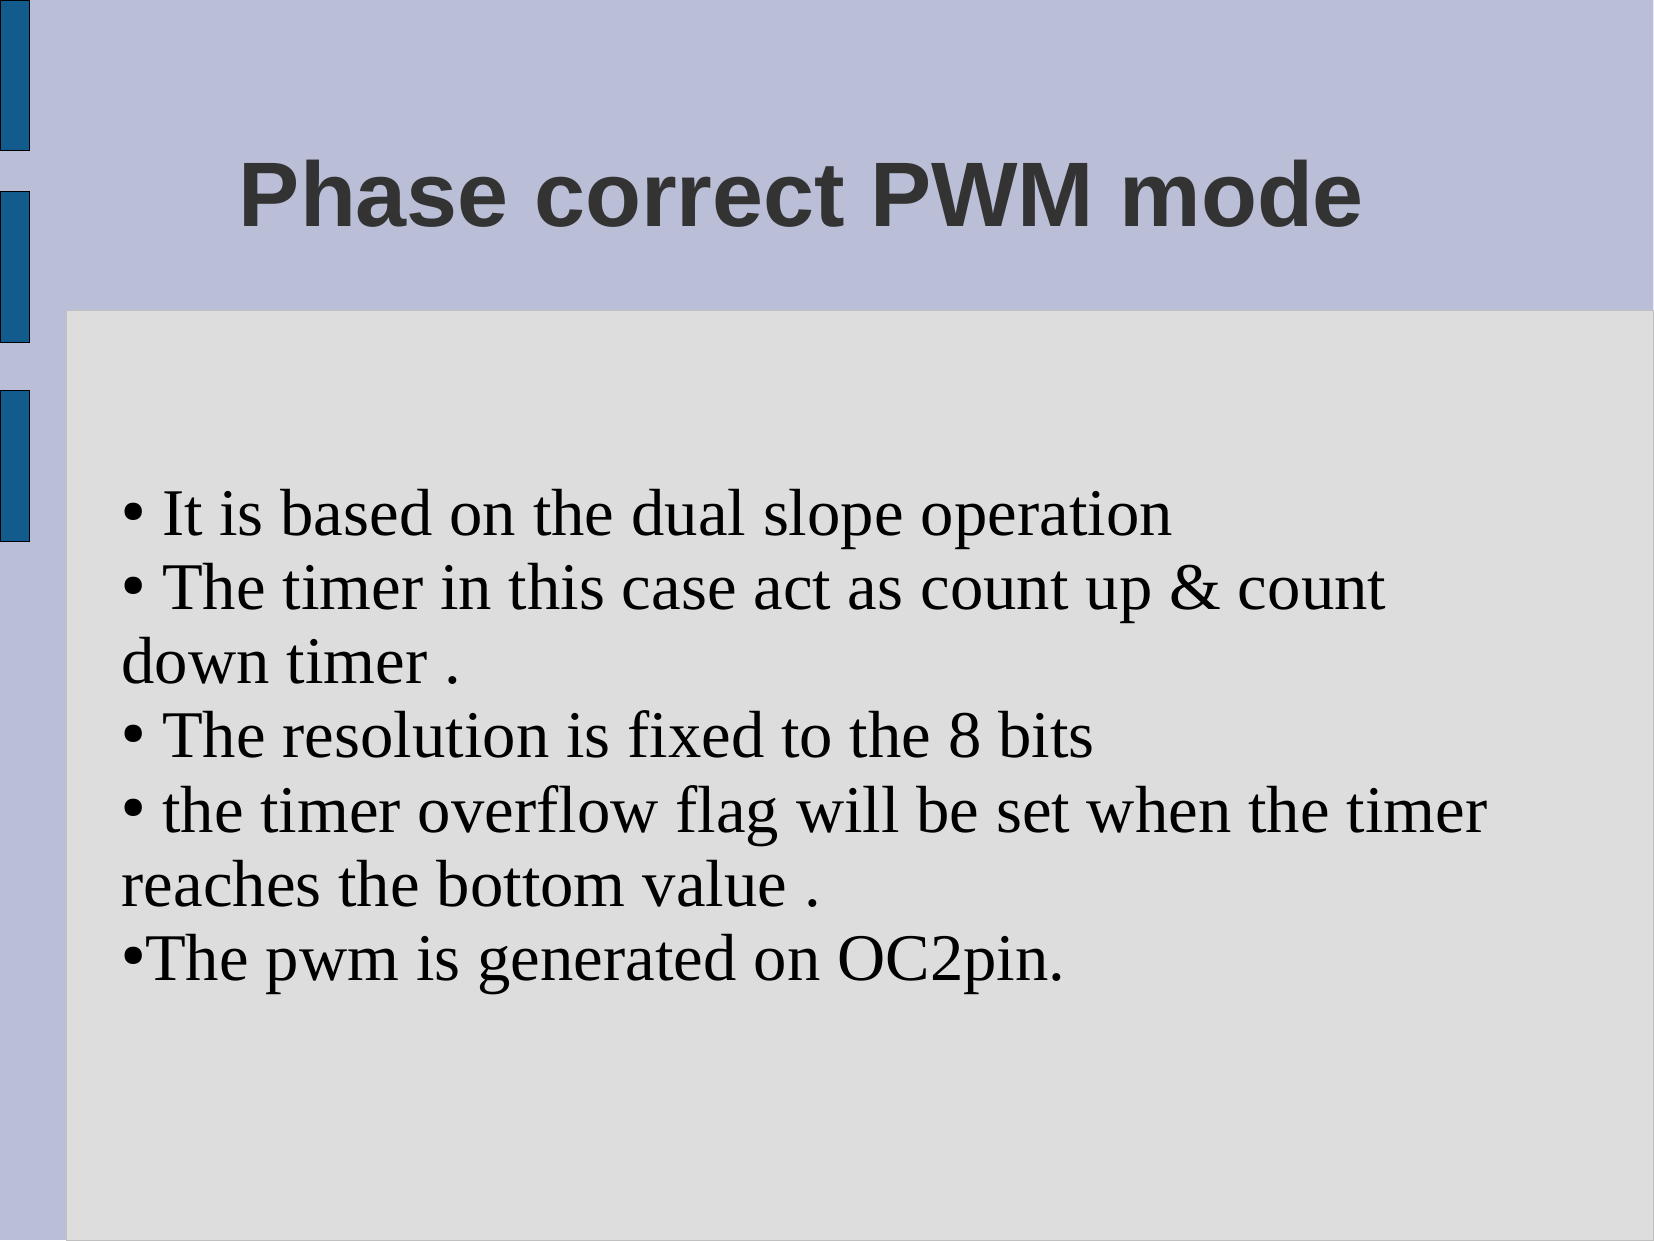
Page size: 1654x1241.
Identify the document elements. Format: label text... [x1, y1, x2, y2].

title Phase correct PWM mode [121, 91, 1534, 299]
subtitle It is based on the dual slope operation The timer in this case act as count up & count down timer . The resolution is fixed to the 8 bits the timer overflow flag will be set when the timer reaches the bottom value . The pwm is generated on OC2pin. [121, 344, 1534, 1127]
